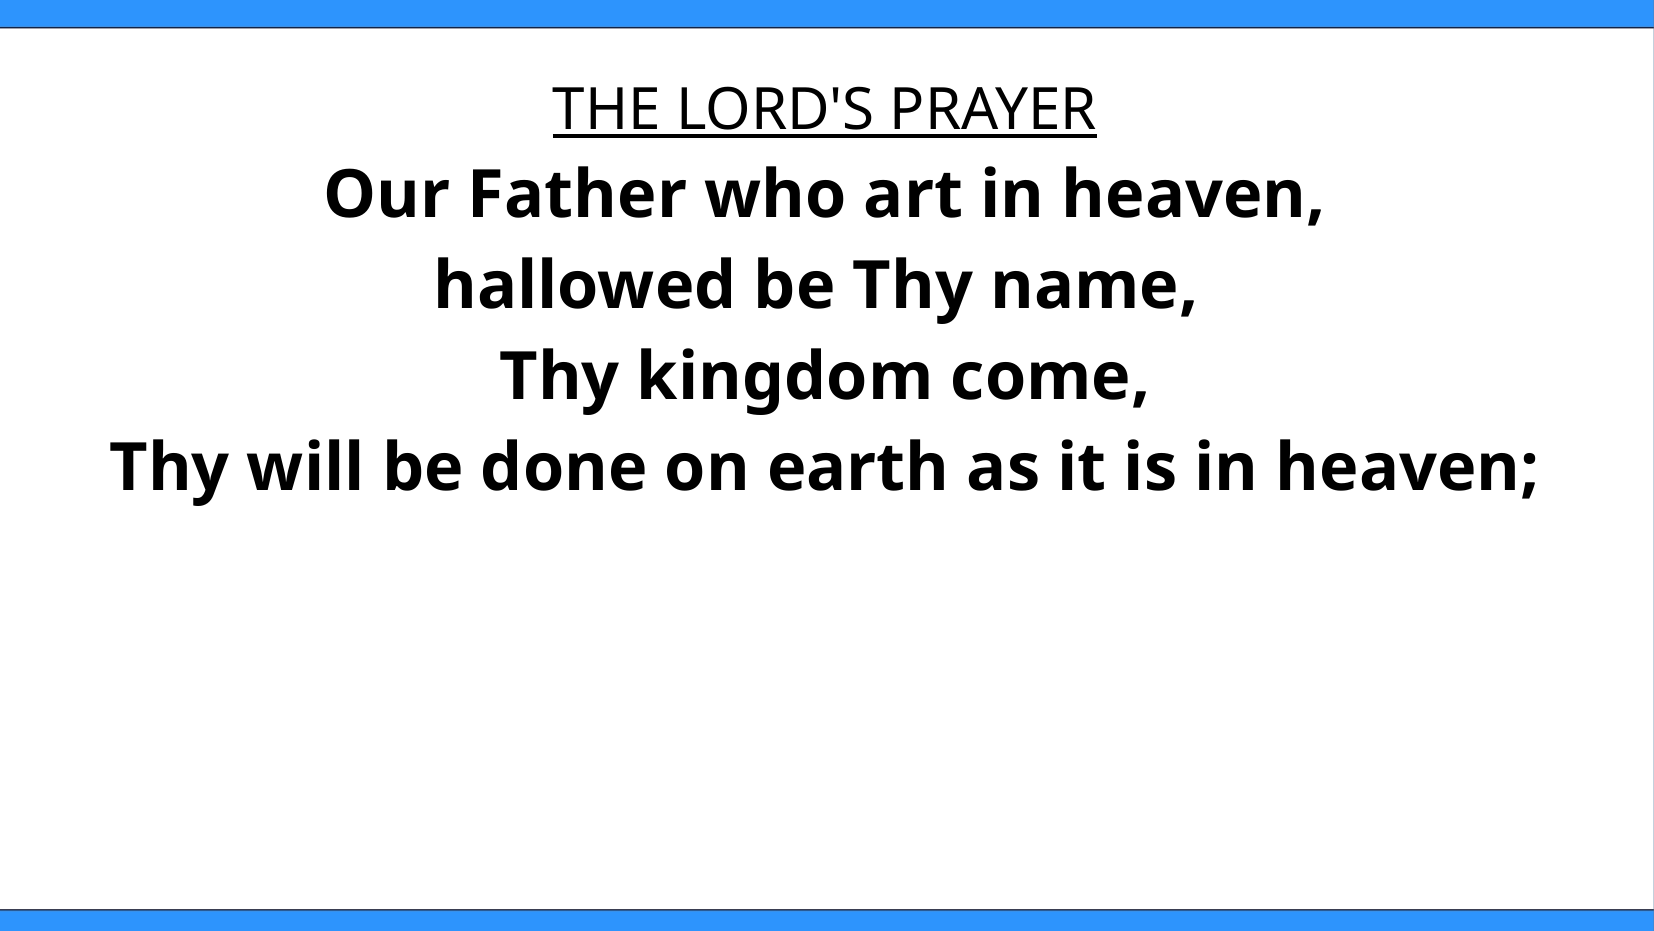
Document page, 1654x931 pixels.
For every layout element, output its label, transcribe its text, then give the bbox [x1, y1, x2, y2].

text_box THE LORD'S PRAYER Our Father who art in heaven, hallowed be Thy name, Thy kingdom come, Thy will be done on earth as it is in heaven; [75, 60, 1576, 541]
picture [0, 0, 1654, 931]
